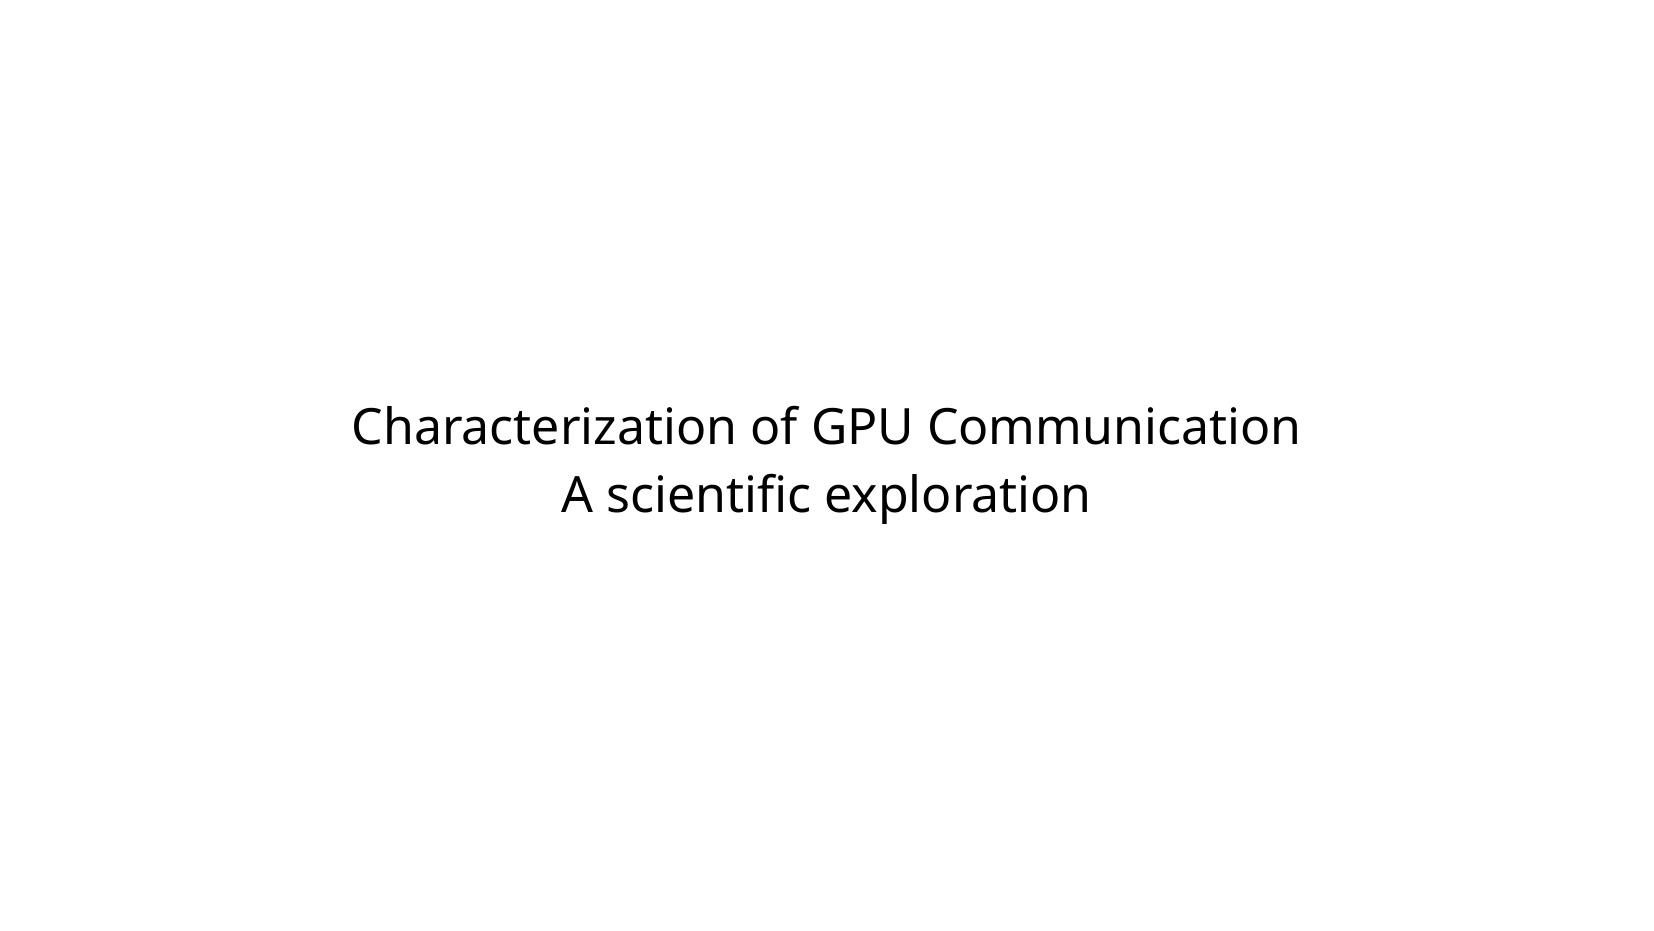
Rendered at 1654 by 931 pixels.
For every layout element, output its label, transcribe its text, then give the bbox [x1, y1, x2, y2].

subtitle Characterization of GPU Communication A scientific exploration [82, 217, 1571, 758]
